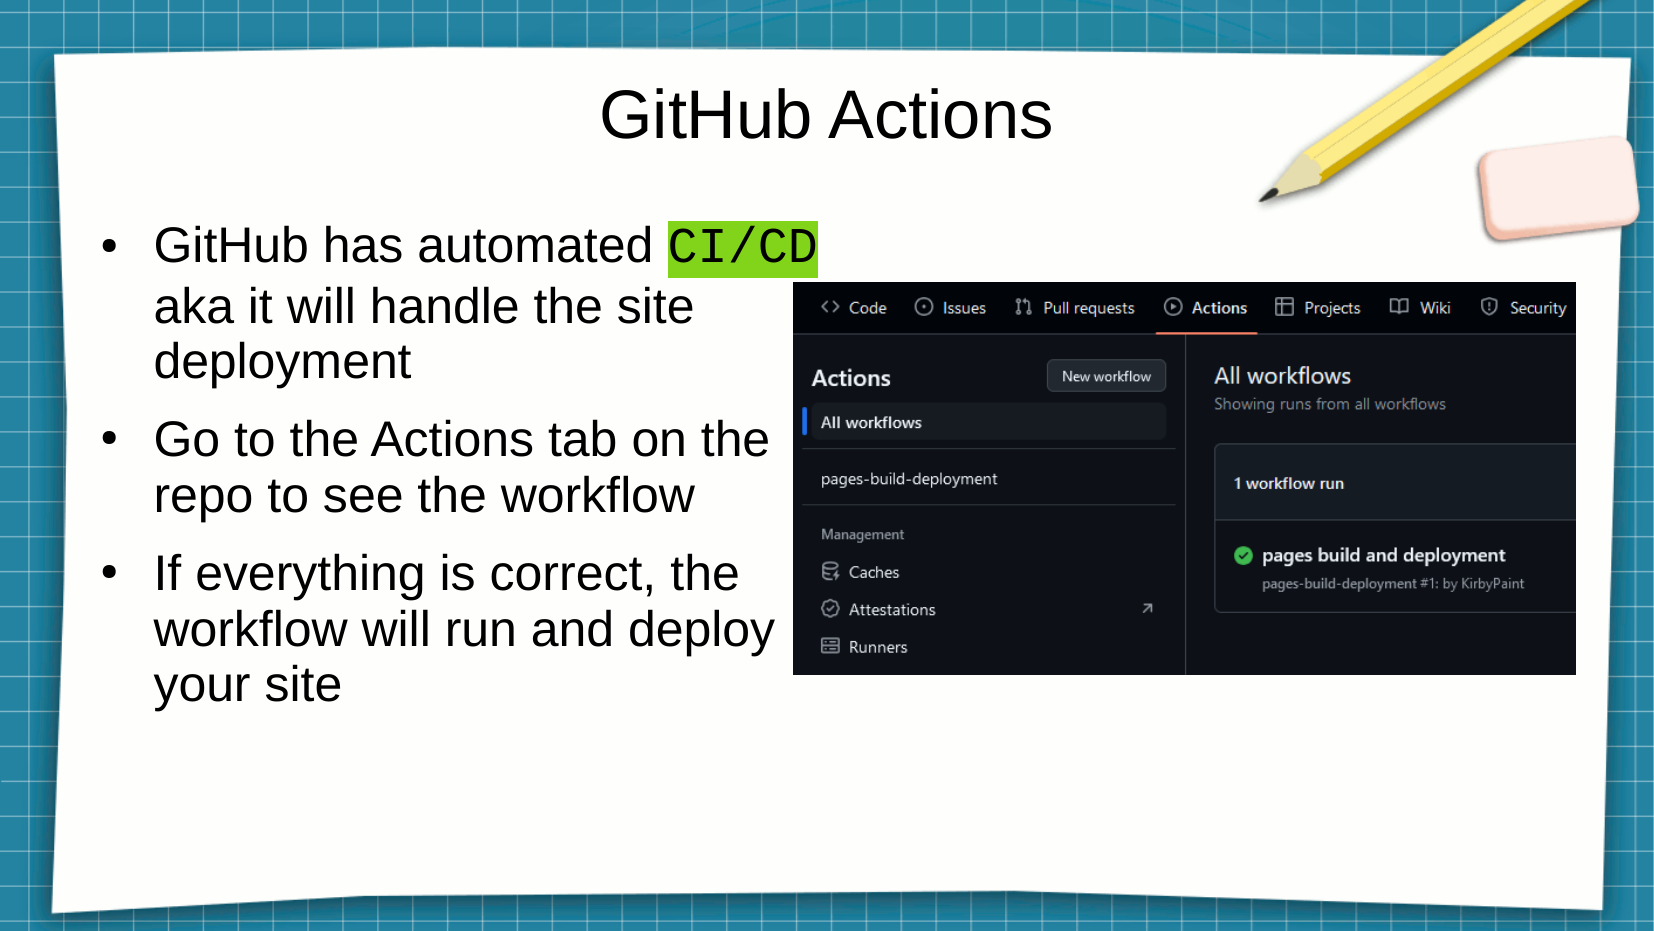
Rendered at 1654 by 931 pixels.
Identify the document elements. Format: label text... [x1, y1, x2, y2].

picture [0, 0, 1654, 931]
title GitHub Actions [82, 37, 1571, 193]
list GitHub has automated CI/CD aka it will handle the site deployment Go to the Actions tab on the repo to see the workflow If everything is correct, the workflow will run and deploy your site [82, 217, 826, 826]
